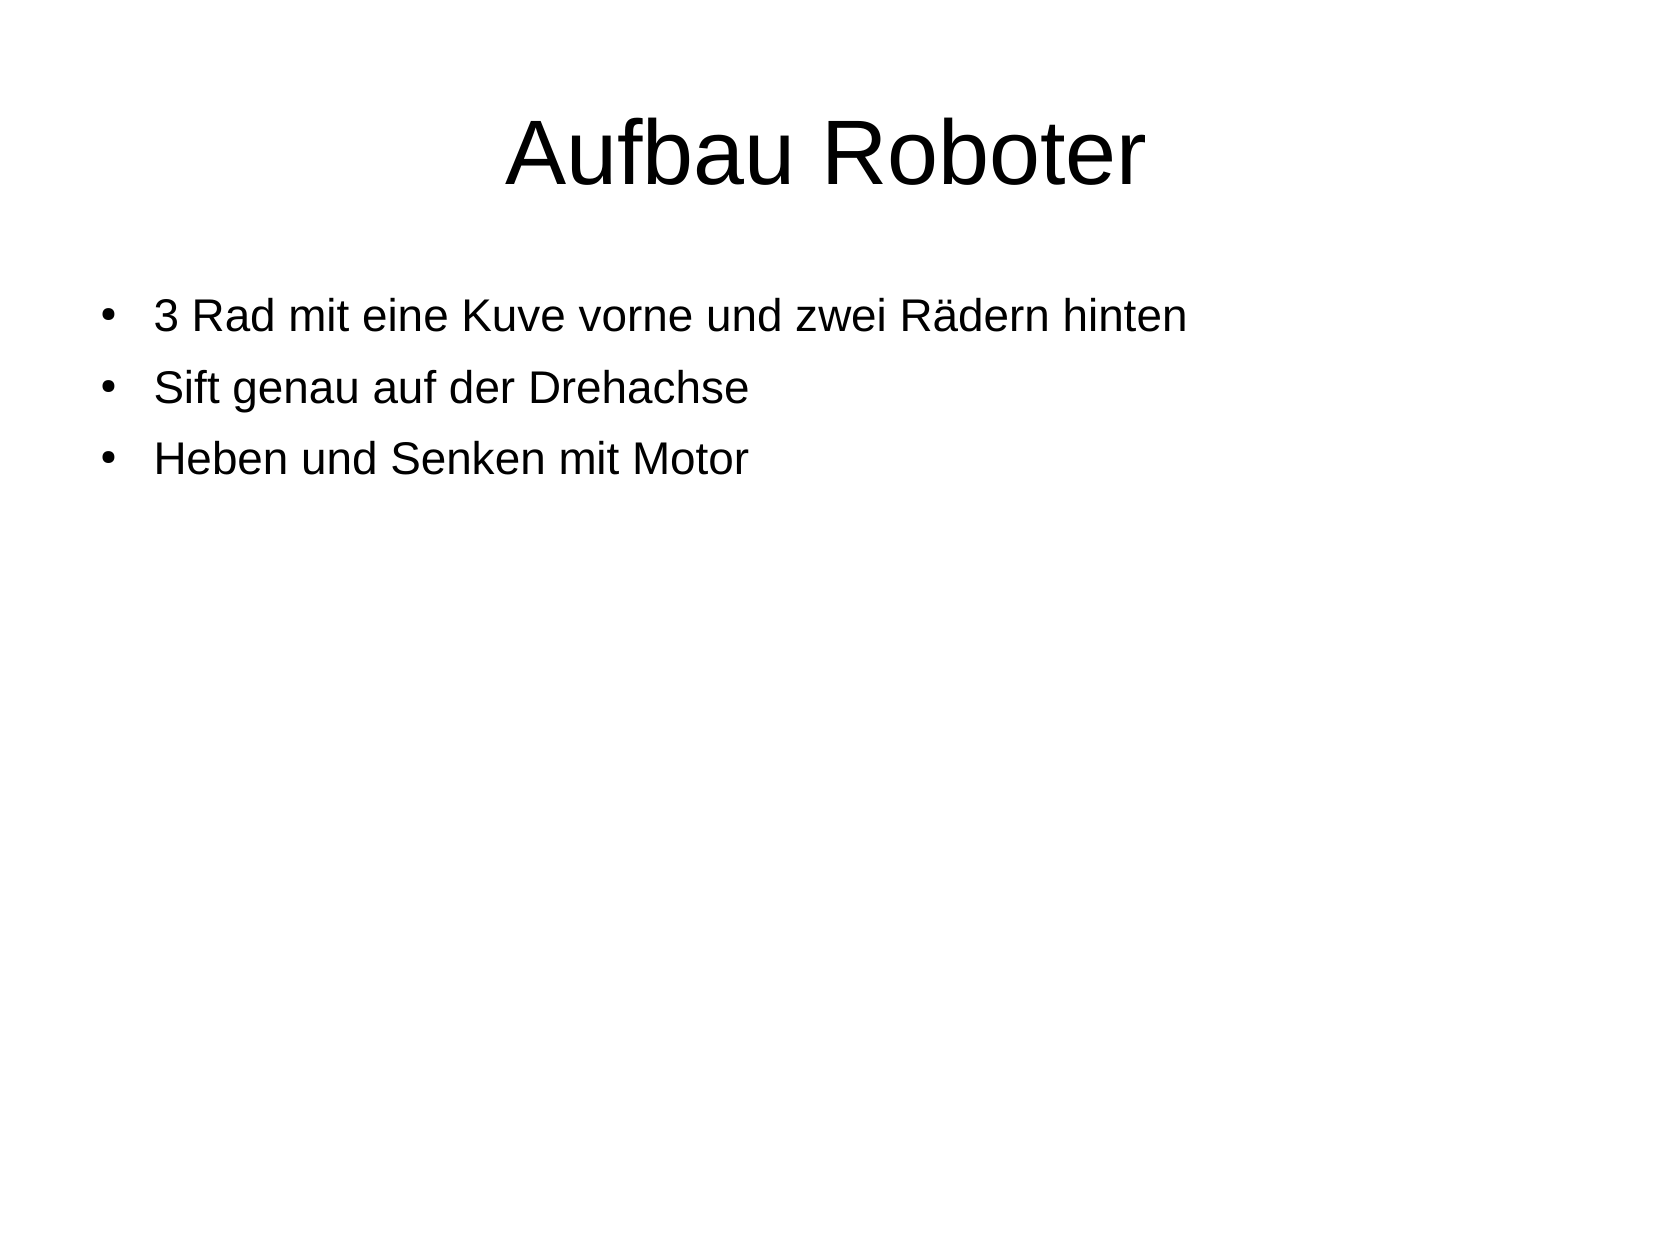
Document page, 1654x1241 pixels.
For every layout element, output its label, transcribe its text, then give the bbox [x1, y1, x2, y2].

list 3 Rad mit eine Kuve vorne und zwei Rädern hinten Sift genau auf der Drehachse Heben und Senken mit Motor [82, 290, 1571, 1010]
title Aufbau Roboter [82, 49, 1571, 257]
